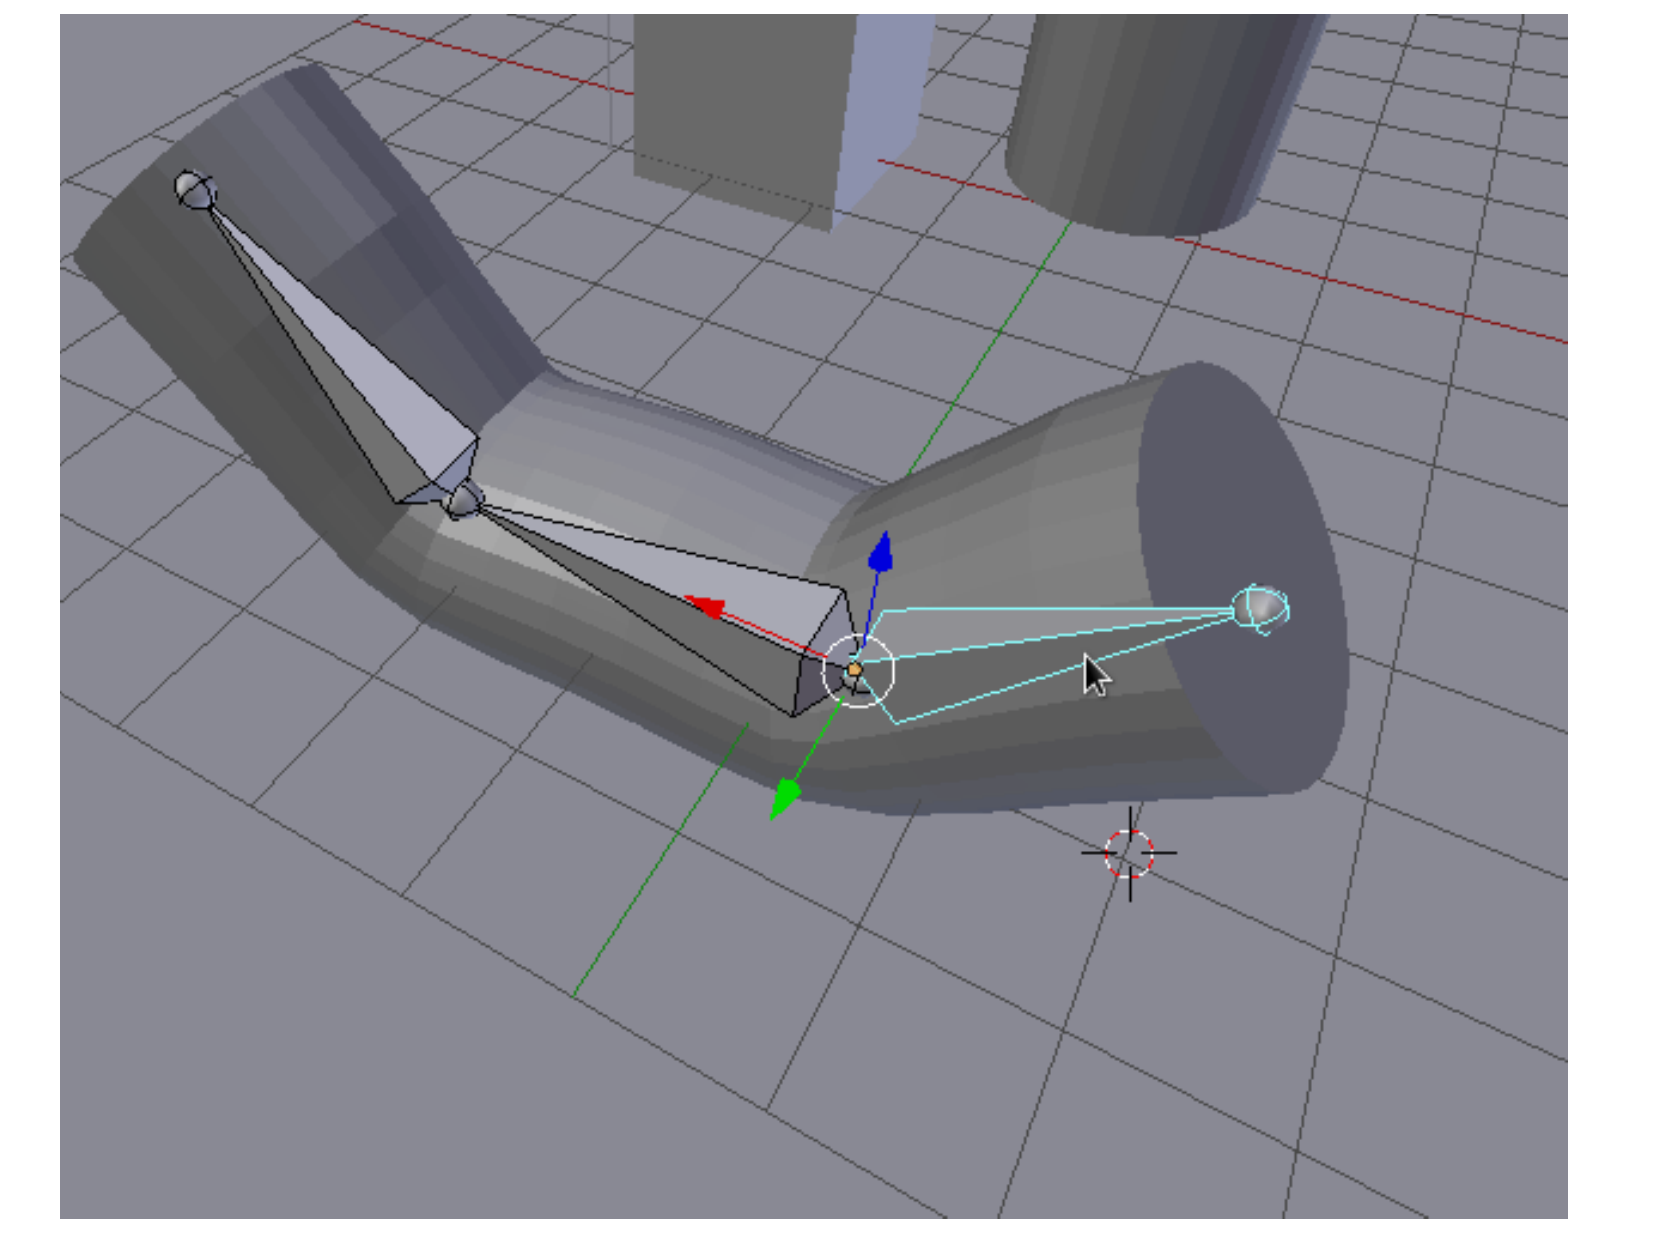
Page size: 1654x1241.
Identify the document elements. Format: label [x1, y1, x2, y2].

picture [60, 14, 1568, 1219]
